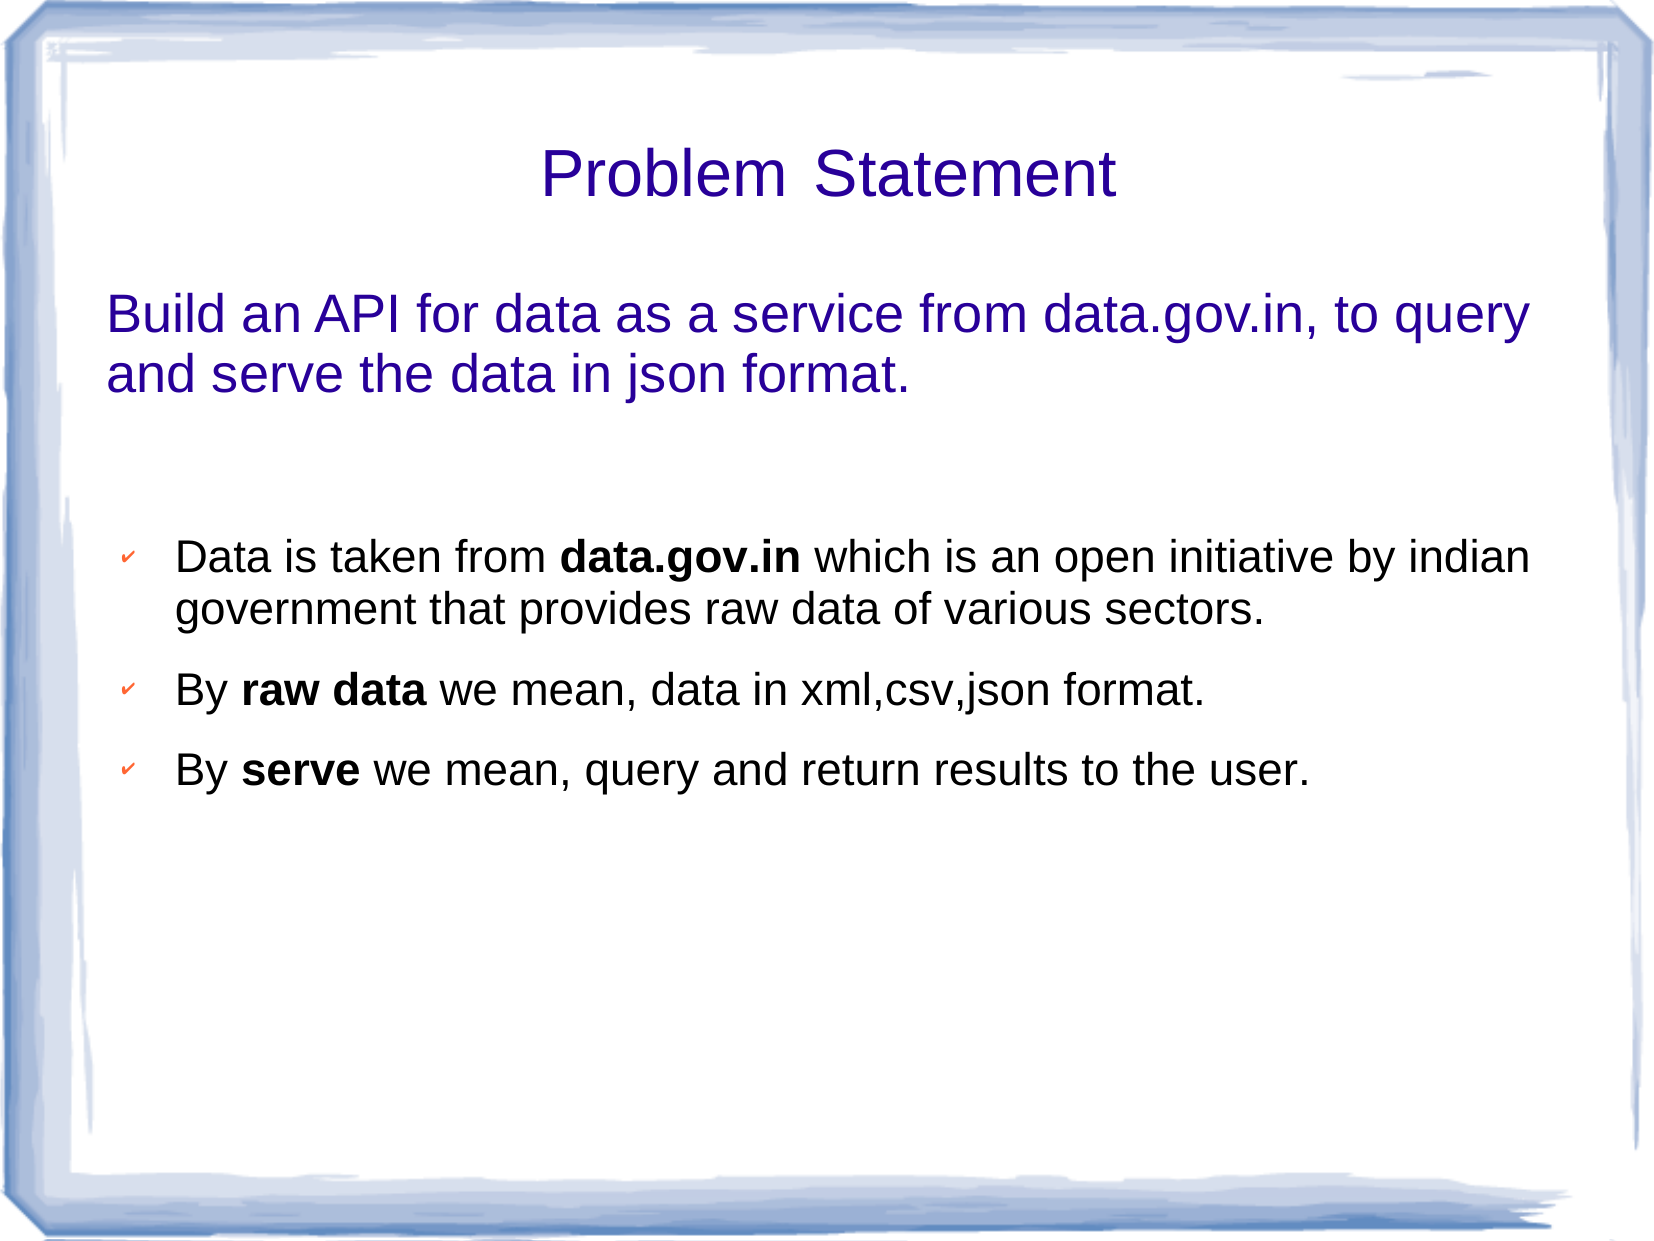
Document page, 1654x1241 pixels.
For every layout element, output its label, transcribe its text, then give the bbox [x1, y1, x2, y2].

picture [1237, 0, 1654, 1241]
picture [0, 0, 421, 1241]
text_box Build an API for data as a service from data.gov.in, to query and serve the data in json format. [106, 283, 1630, 556]
list Data is taken from data.gov.in which is an open initiative by indian government that provides raw data of various sectors. By raw data we mean, data in xml,csv,json format. By serve we mean, query and return results to the user. [103, 531, 1560, 1241]
text_box Problem Statement [421, 0, 1237, 283]
